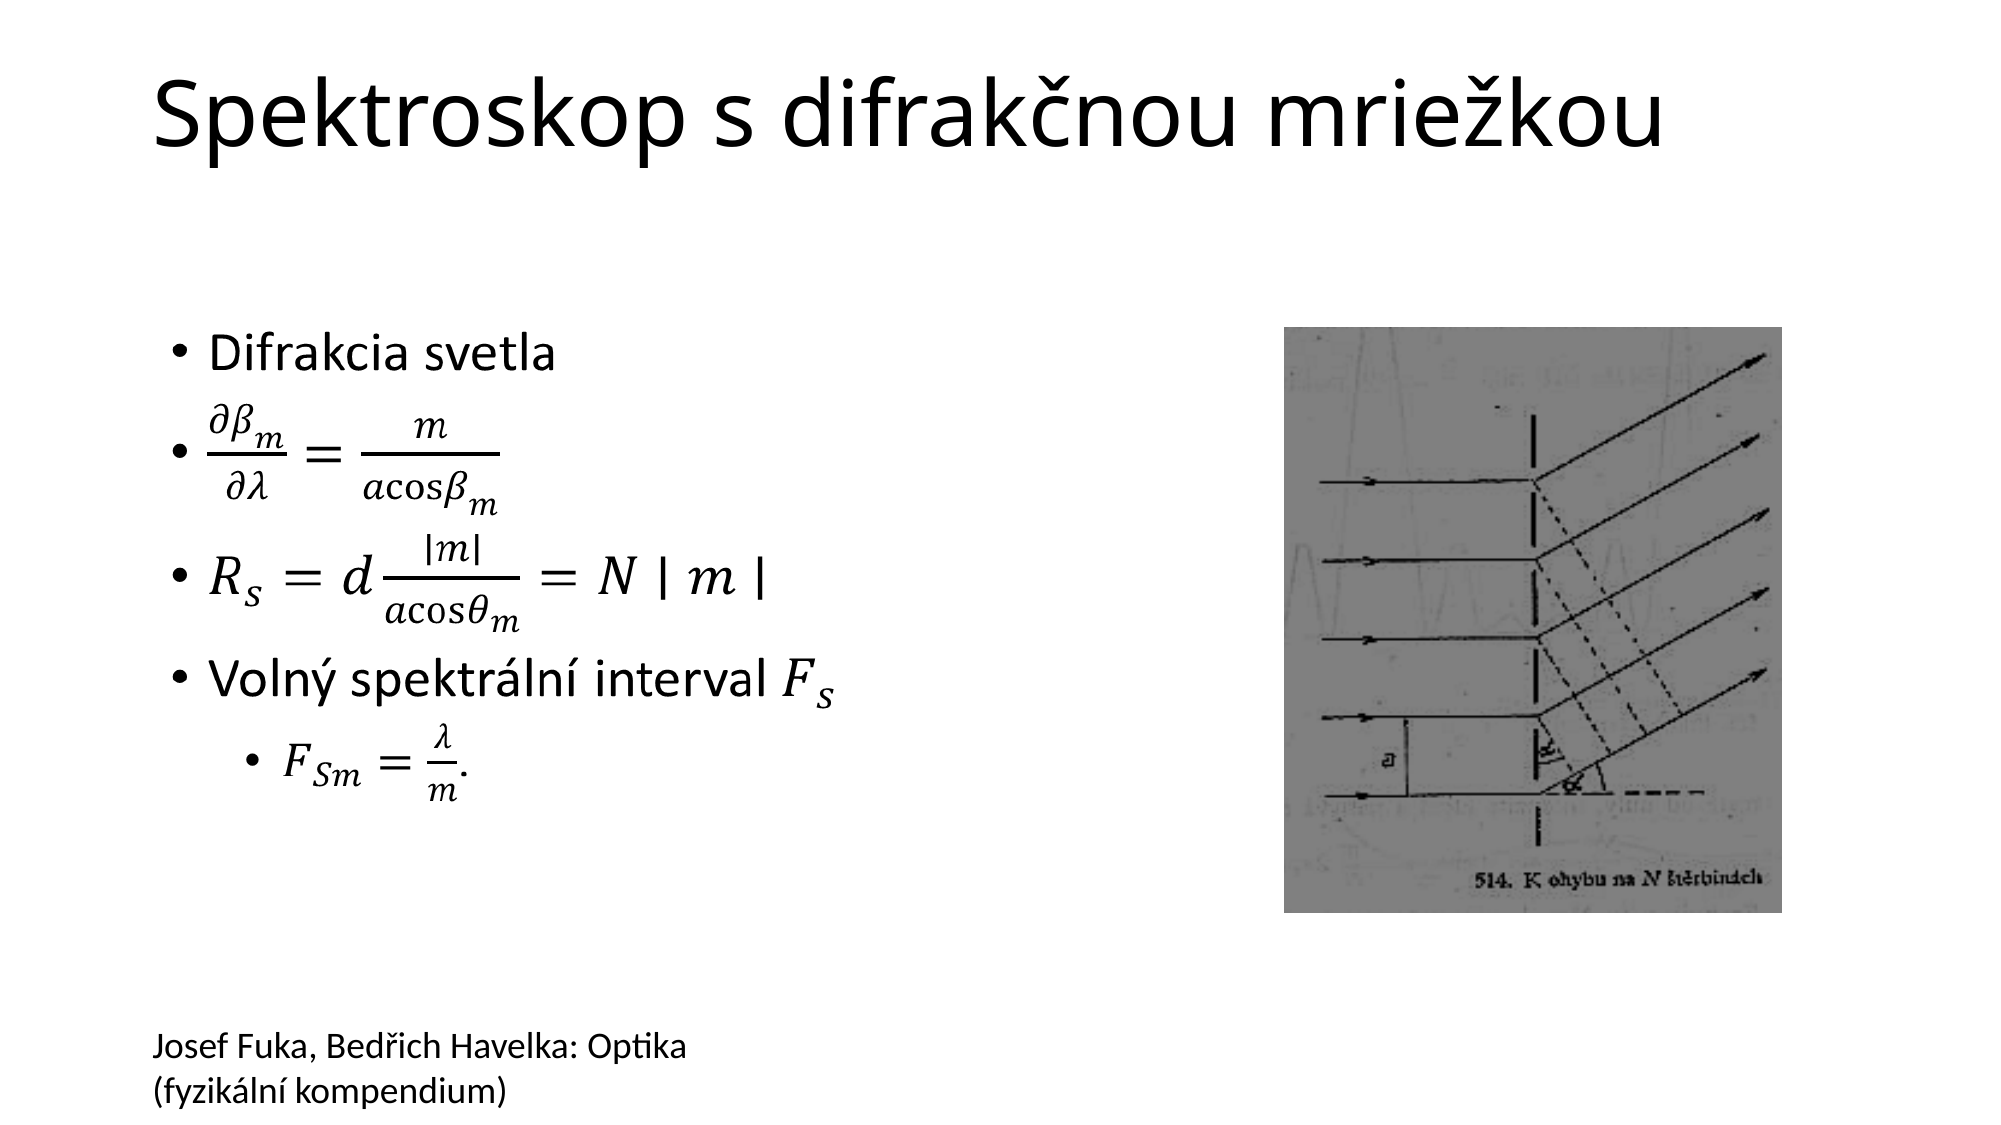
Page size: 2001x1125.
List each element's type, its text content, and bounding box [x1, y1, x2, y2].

picture [1284, 327, 1782, 913]
title Spektroskop s difrakčnou mriežkou [137, 59, 1863, 278]
list [137, 299, 1863, 1014]
footer Josef Fuka, Bedřich Havelka: Optika (fyzikální kompendium) [137, 1013, 770, 1074]
